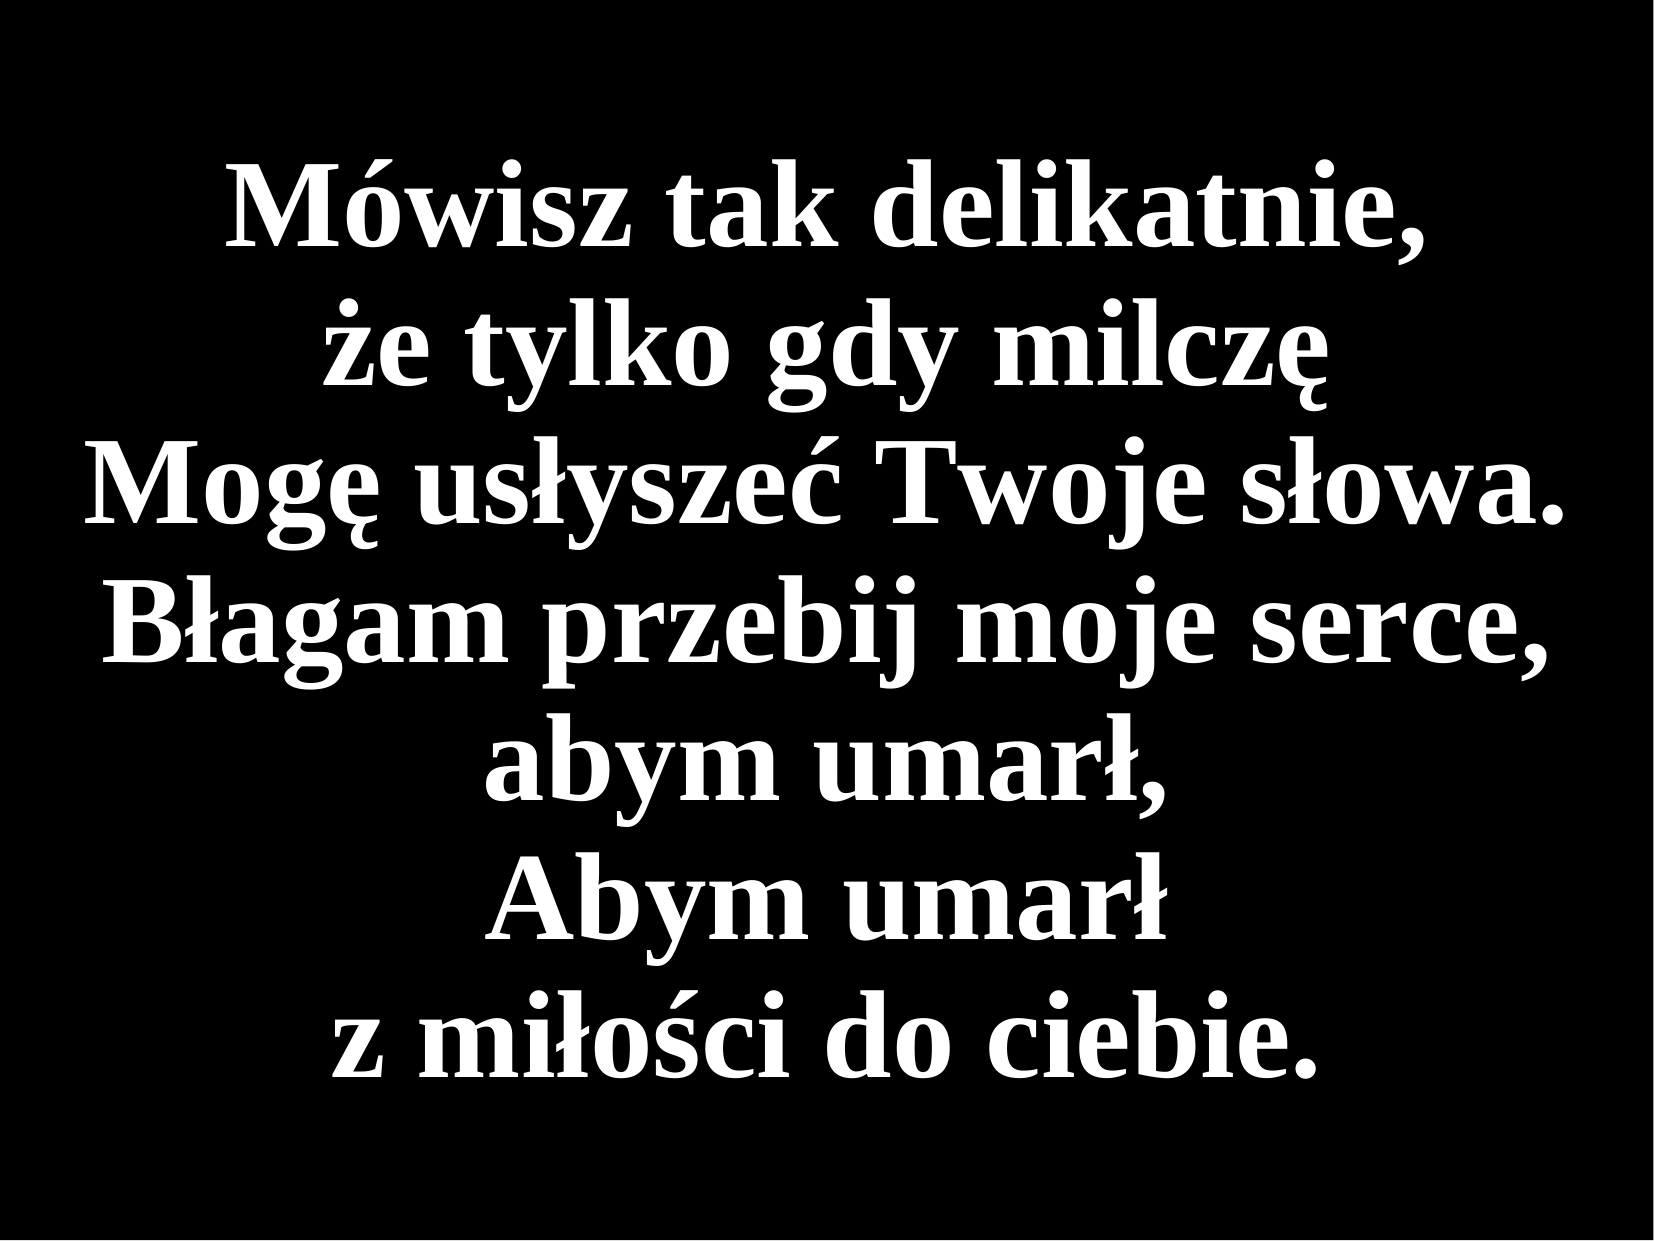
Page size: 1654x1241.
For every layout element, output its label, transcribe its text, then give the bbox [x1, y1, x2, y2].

title Mówisz tak delikatnie, że tylko gdy milczę Mogę usłyszeć Twoje słowa. Błagam przebij moje serce, abym umarł, Abym umarł z miłości do ciebie. [0, 0, 1654, 1241]
